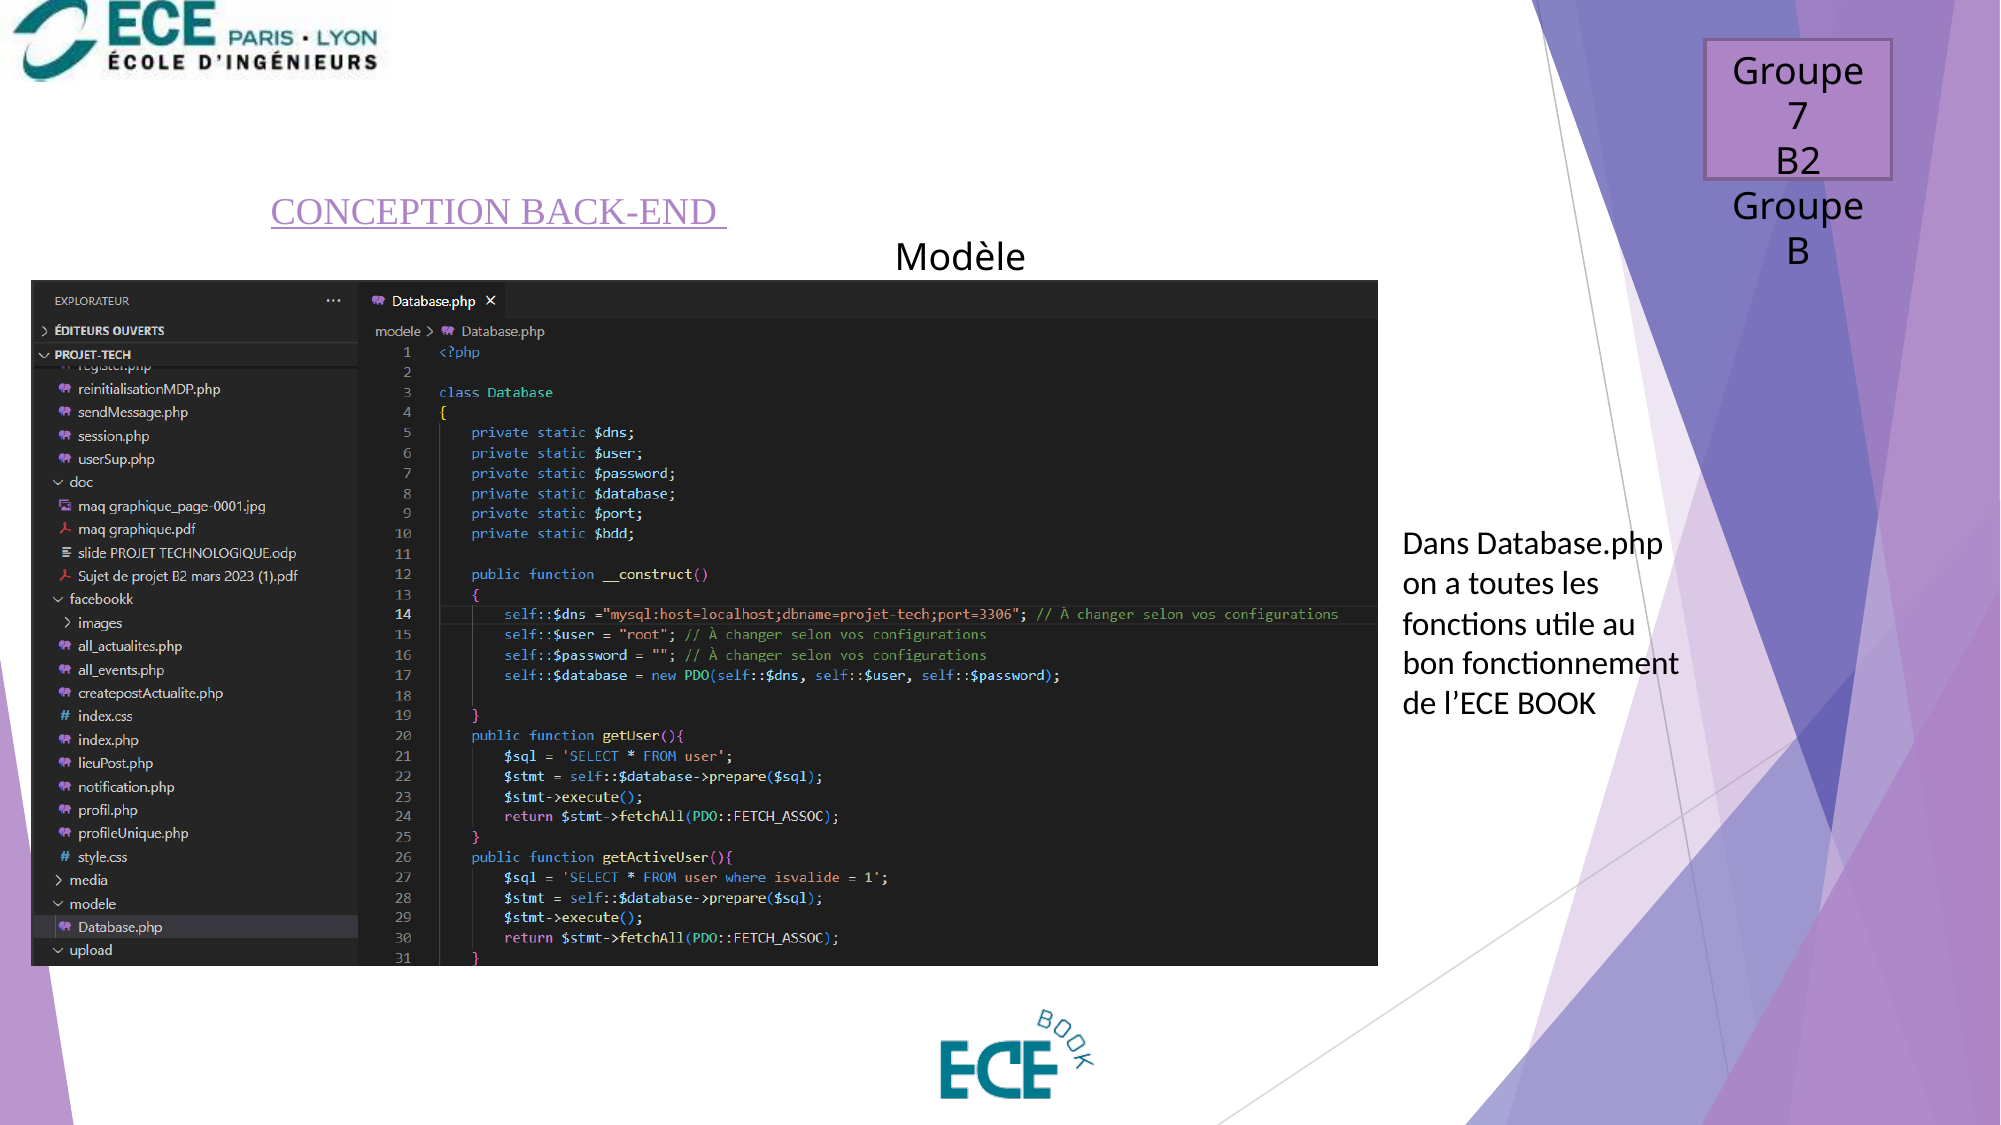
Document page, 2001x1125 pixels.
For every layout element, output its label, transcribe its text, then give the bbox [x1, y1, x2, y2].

list Nos nom: [294, 905, 1706, 1016]
picture [31, 280, 1378, 966]
picture [746, 1016, 1254, 1125]
picture [0, 0, 391, 82]
text_box Groupe 7 B2 Groupe B [1705, 40, 1891, 179]
text_box Modèle [764, 225, 1157, 280]
text_box Dans Database.php on a toutes les fonctions utile au bon fonctionnement de l’ECE BOOK [1387, 514, 1705, 732]
title CONCEPTION BACK-END [255, 178, 1666, 272]
